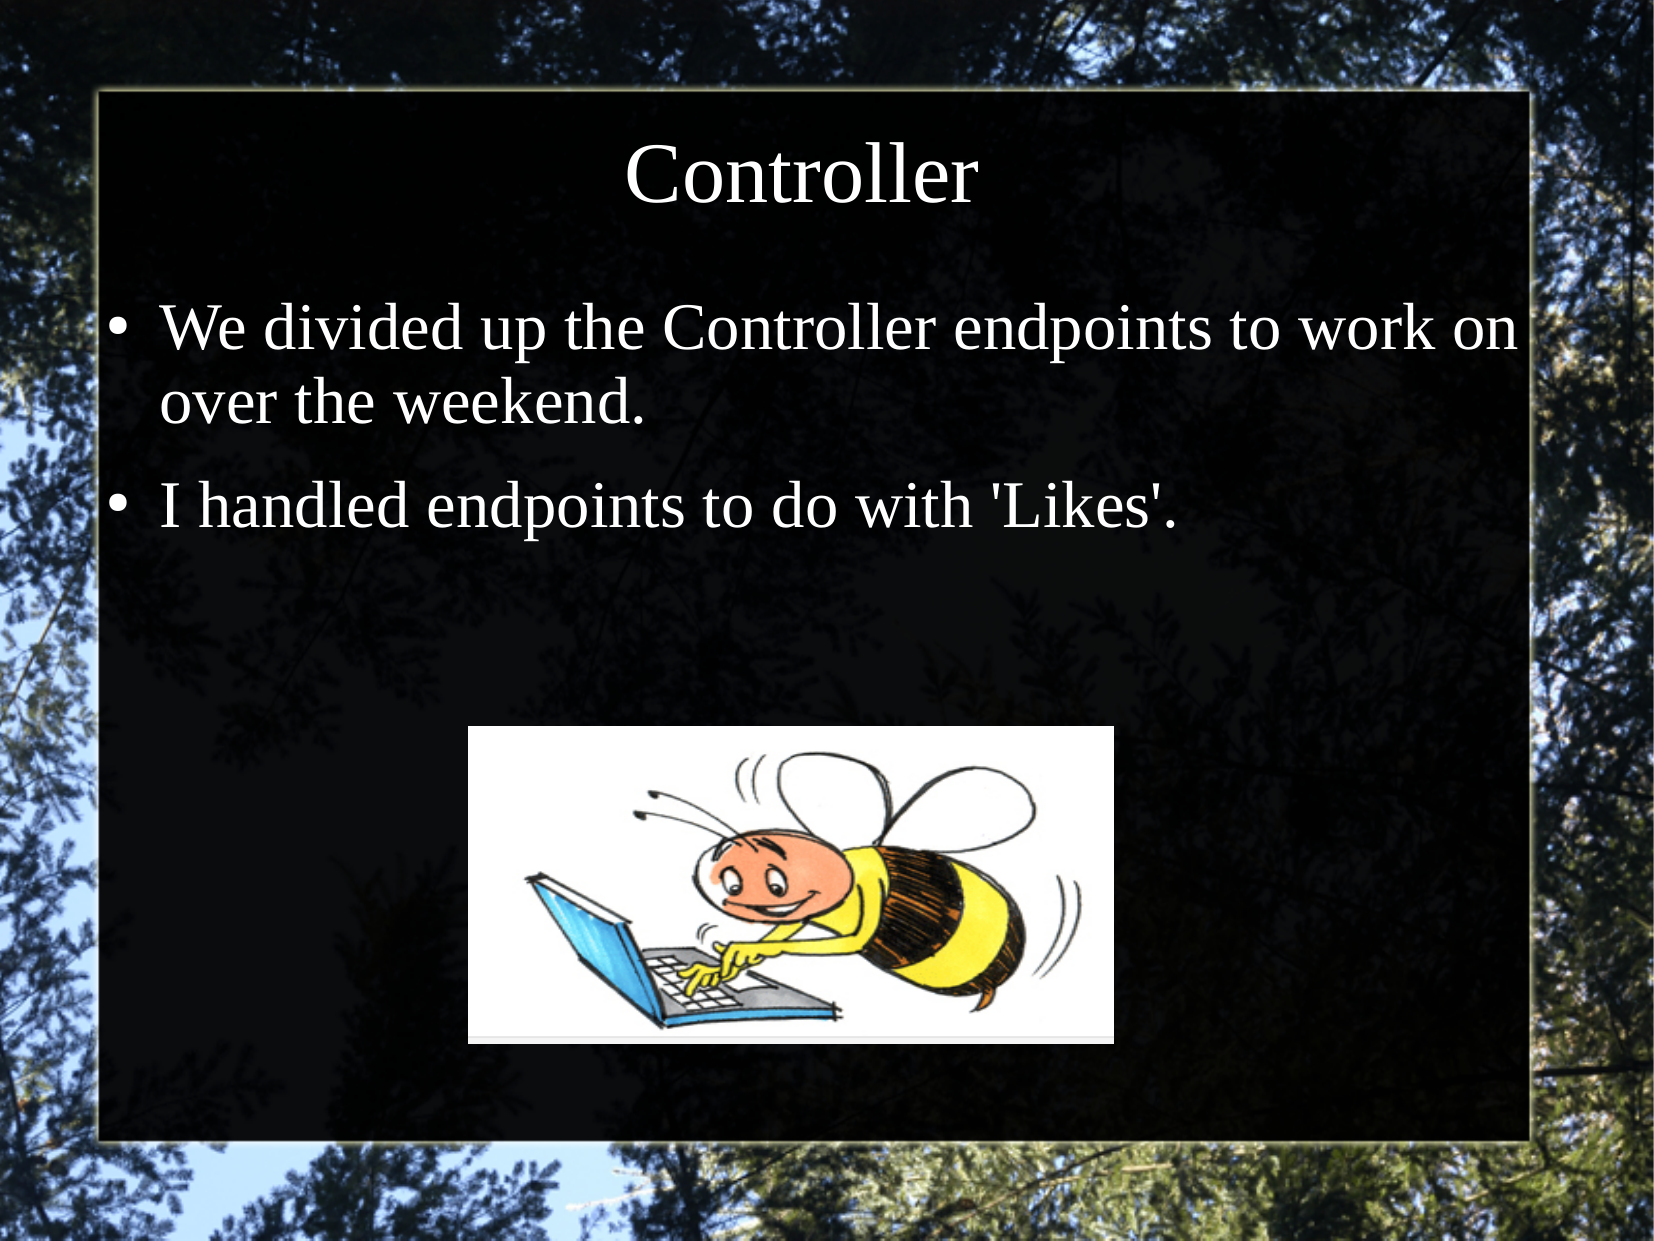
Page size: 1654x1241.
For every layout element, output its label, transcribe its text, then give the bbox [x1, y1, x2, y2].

title Controller [88, 88, 1536, 257]
picture [0, 0, 1654, 1241]
list We divided up the Controller endpoints to work on over the weekend. I handled endpoints to do with 'Likes'. [88, 290, 1536, 1123]
